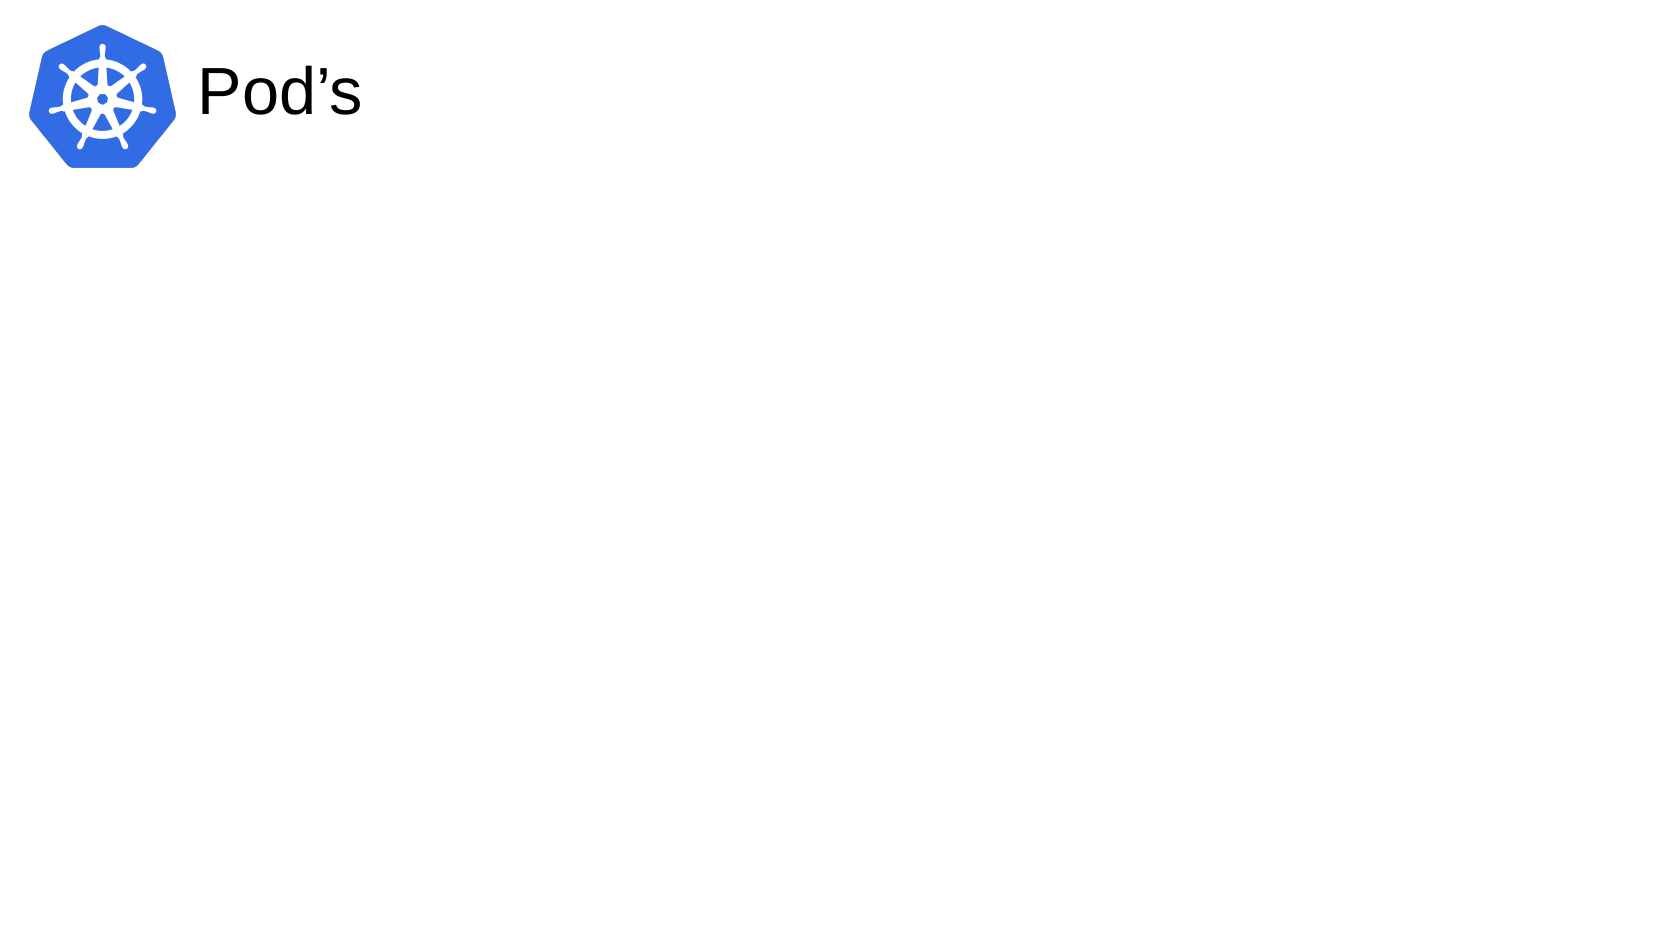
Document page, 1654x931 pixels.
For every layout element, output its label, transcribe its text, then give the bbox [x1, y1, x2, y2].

picture [27, 23, 178, 170]
text_box Pod’s [183, 47, 609, 142]
